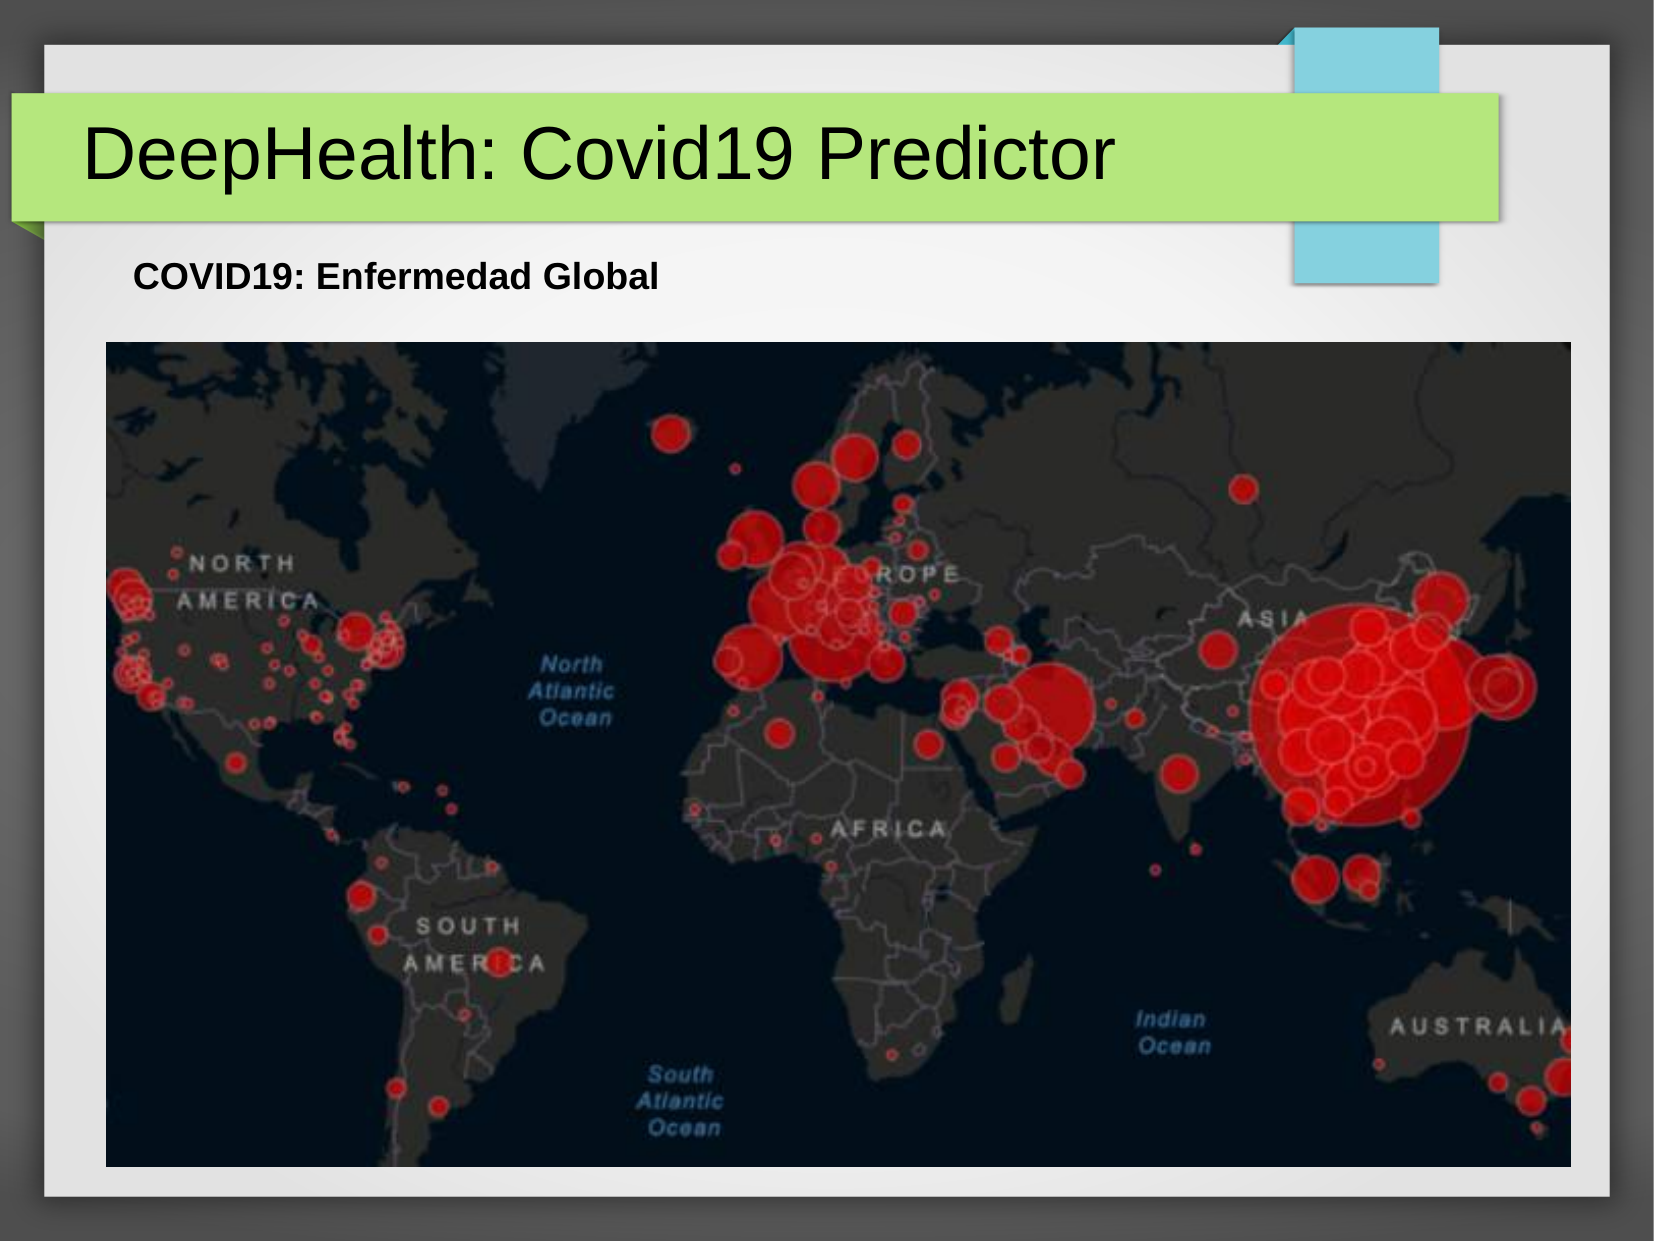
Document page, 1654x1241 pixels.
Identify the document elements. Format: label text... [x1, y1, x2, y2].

text_box COVID19: Enfermedad Global [118, 248, 1571, 305]
title DeepHealth: Covid19 Predictor [82, 94, 1264, 213]
picture [0, 0, 1654, 1241]
